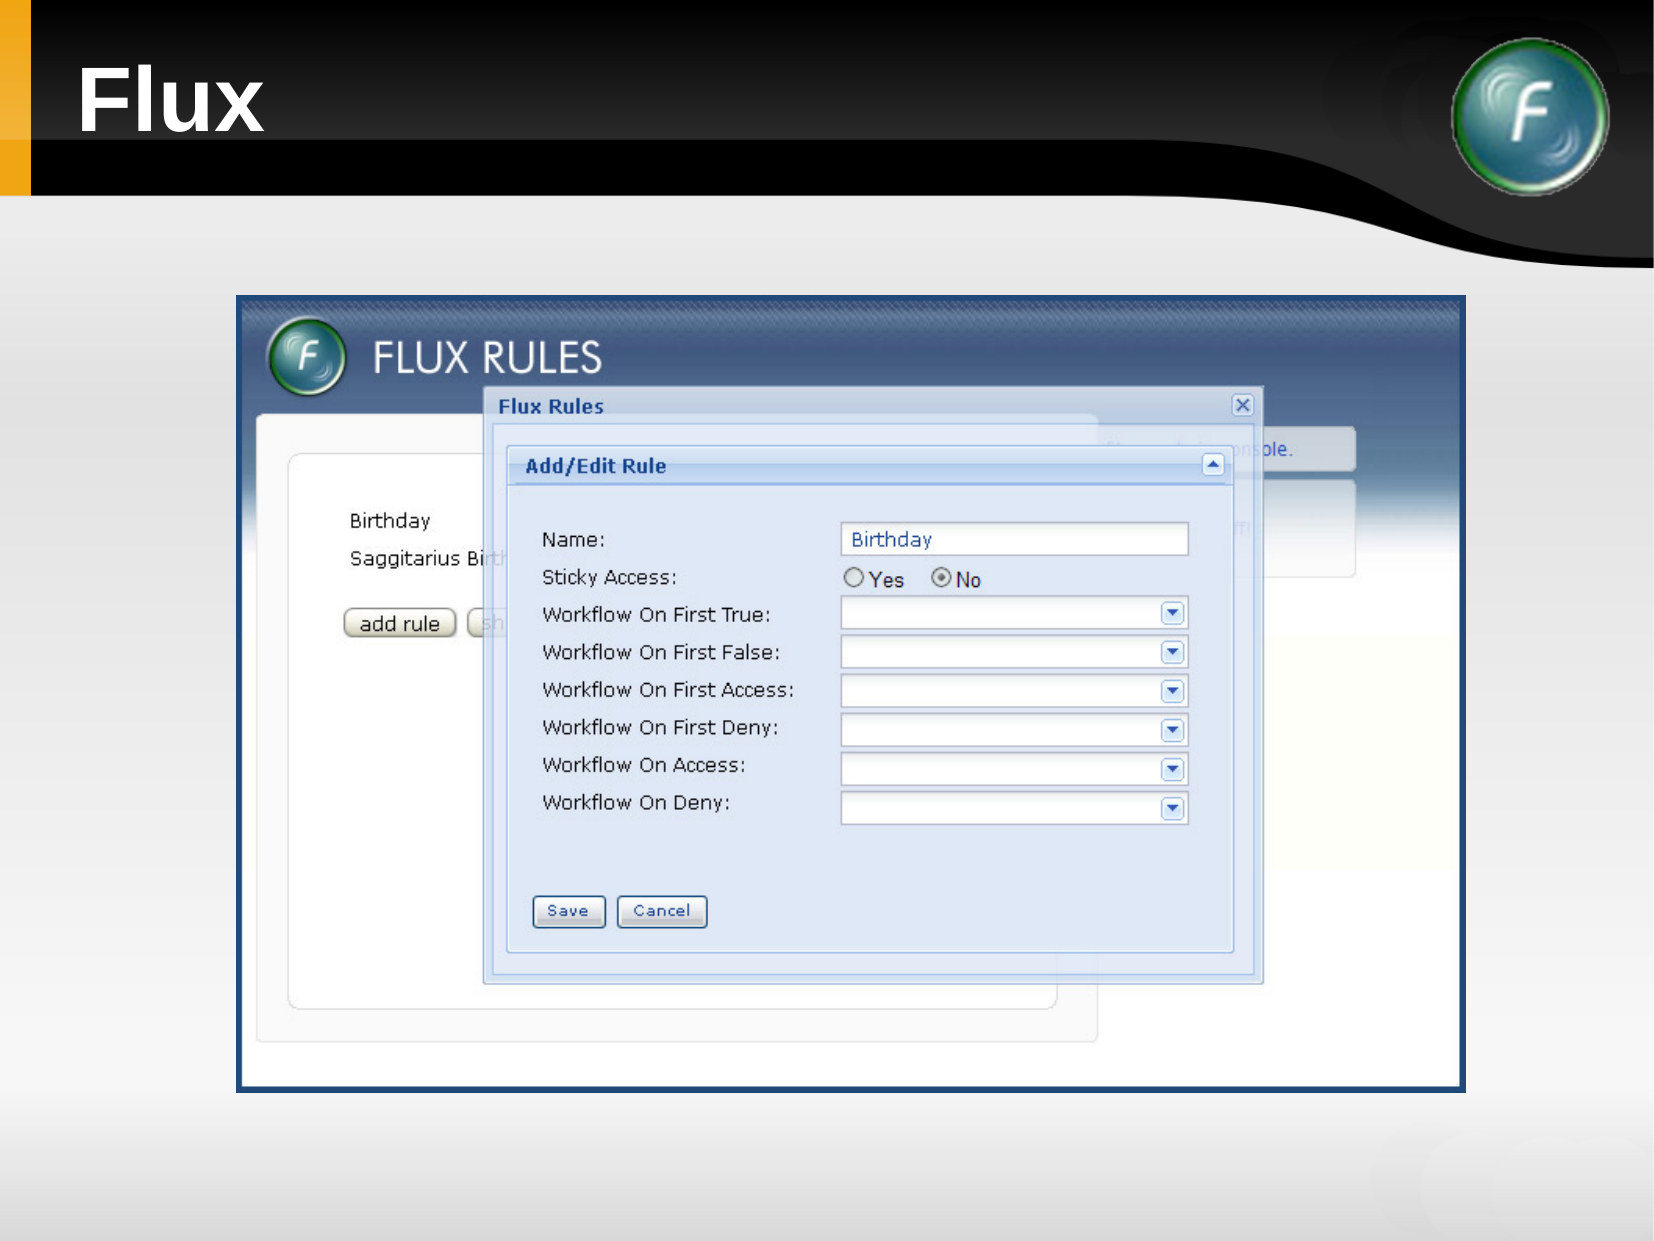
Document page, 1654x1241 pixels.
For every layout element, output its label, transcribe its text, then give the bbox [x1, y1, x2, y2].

picture [0, 0, 1654, 1241]
title Flux [76, 7, 1565, 200]
